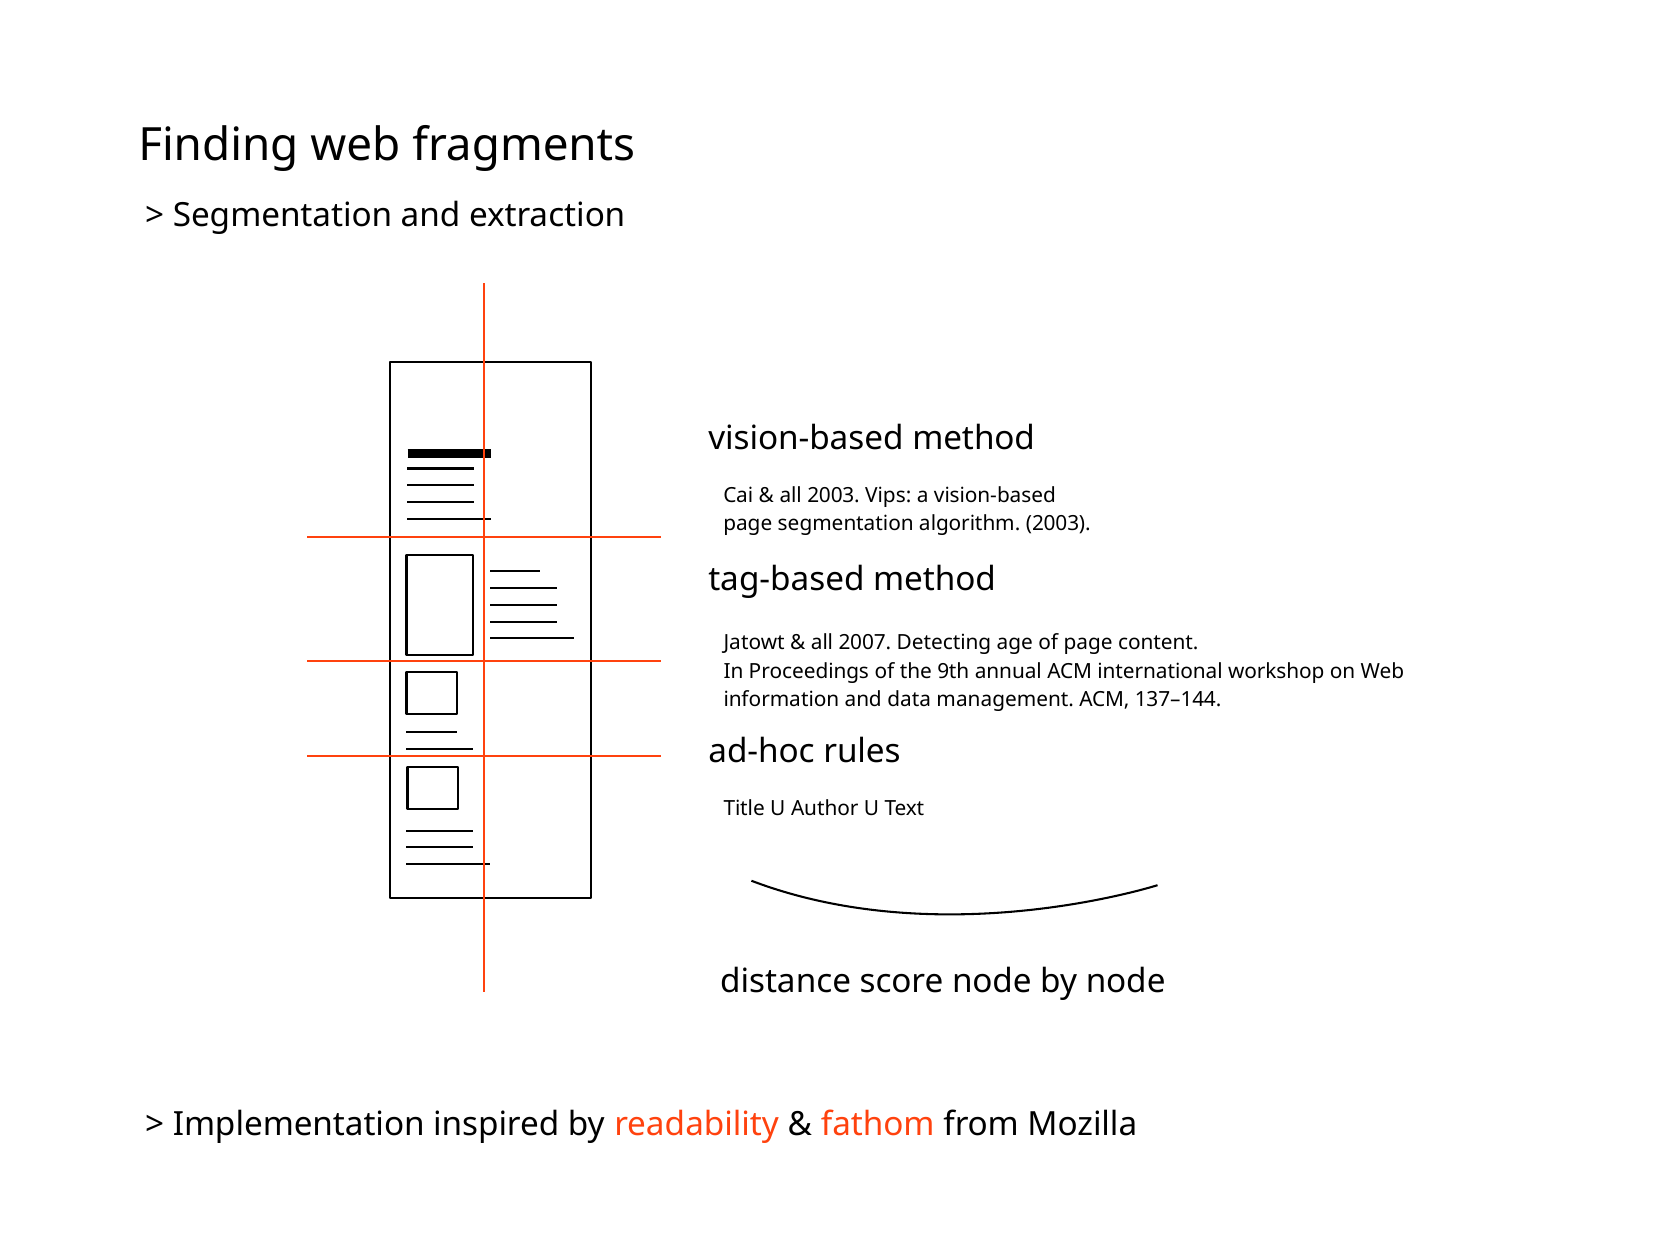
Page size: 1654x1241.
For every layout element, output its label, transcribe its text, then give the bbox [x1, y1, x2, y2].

text_box [389, 757, 483, 898]
text_box > Segmentation and extraction [130, 183, 638, 238]
text_box Finding web fragments [123, 118, 673, 233]
text_box [485, 757, 591, 898]
text_box > Implementation inspired by readability & fathom from Mozilla [130, 1092, 1128, 1147]
text_box ad-hoc rules [693, 719, 919, 774]
text_box Jatowt & all 2007. Detecting age of page content. In Proceedings of the 9th annual ACM international workshop on Web information and data management. ACM, 137–144. [708, 620, 1397, 710]
text_box [485, 362, 591, 536]
text_box [389, 362, 483, 536]
text_box [485, 538, 591, 660]
text_box tag-based method [693, 548, 1020, 603]
text_box [389, 662, 483, 755]
text_box Title U Author U Text [708, 785, 936, 826]
text_box vision-based method [693, 406, 1058, 461]
text_box distance score node by node [705, 949, 1180, 1004]
text_box [485, 662, 591, 755]
text_box [389, 538, 483, 660]
text_box Cai & all 2003. Vips: a vision-based page segmentation algorithm. (2003). [708, 472, 1093, 537]
